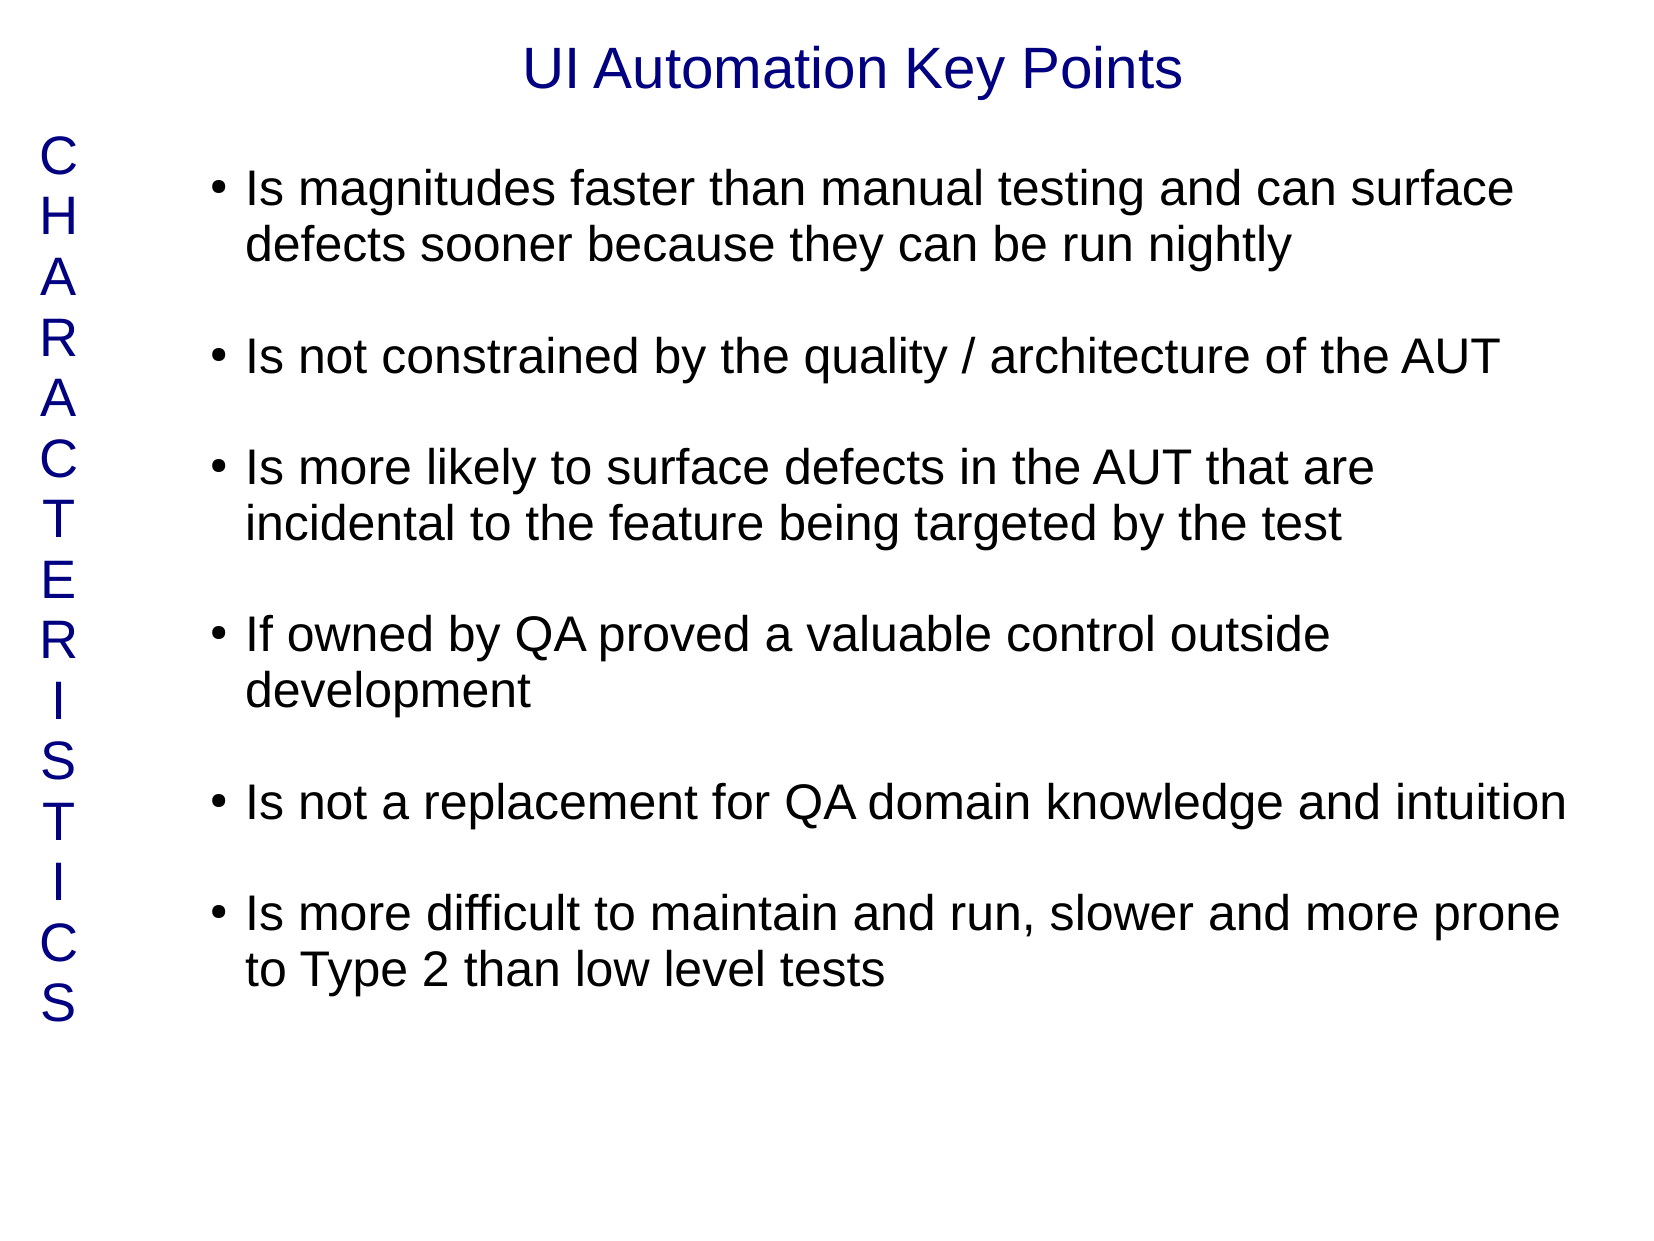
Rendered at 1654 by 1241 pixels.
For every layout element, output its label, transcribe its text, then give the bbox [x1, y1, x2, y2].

text_box Is magnitudes faster than manual testing and can surface defects sooner because they can be run nightly Is not constrained by the quality / architecture of the AUT Is more likely to surface defects in the AUT that are incidental to the feature being targeted by the test If owned by QA proved a valuable control outside development Is not a replacement for QA domain knowledge and intuition Is more difficult to maintain and run, slower and more prone to Type 2 than low level tests [195, 153, 1591, 1061]
text_box UI Automation Key Points [507, 28, 1200, 109]
text_box C HARACTERISTICS [23, 118, 95, 1046]
